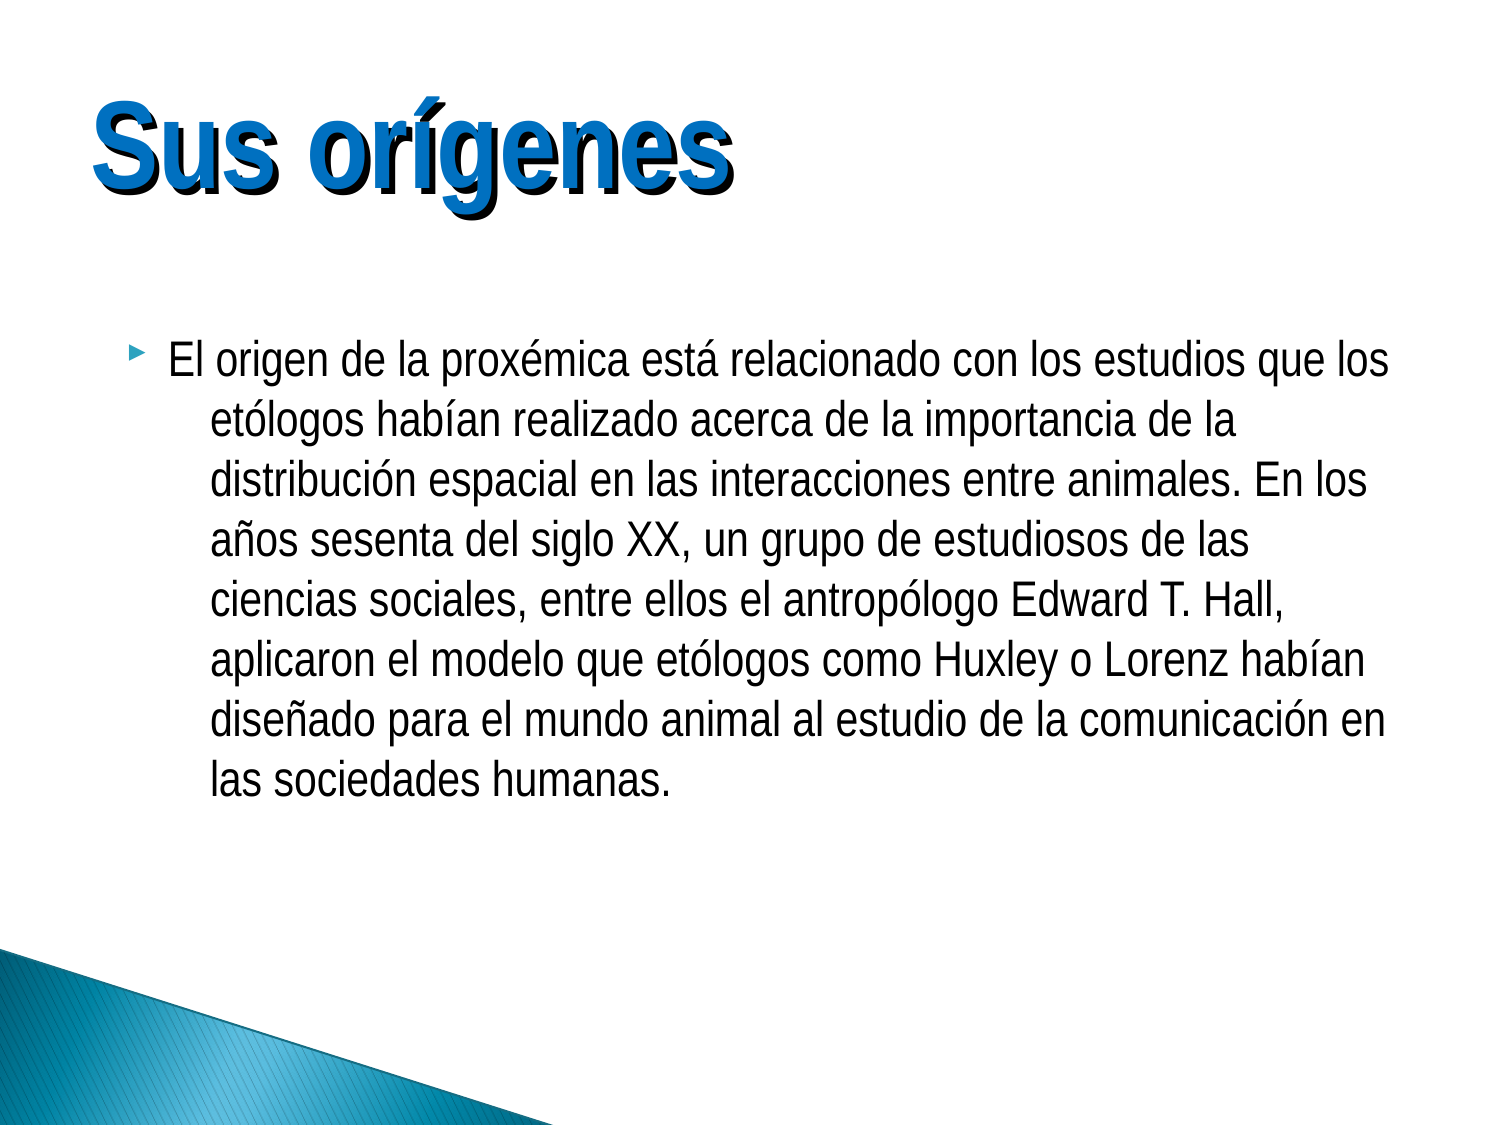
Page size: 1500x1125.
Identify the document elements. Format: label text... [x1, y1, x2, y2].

list El origen de la proxémica está relacionado con los estudios que los etólogos habían realizado acerca de la importancia de la distribución espacial en las interacciones entre animales. En los años sesenta del siglo XX, un grupo de estudiosos de las ciencias sociales, entre ellos el antropólogo Edward T. Hall, aplicaron el modelo que etólogos como Huxley o Lorenz habían diseñado para el mundo animal al estudio de la comunicación en las sociedades humanas. [75, 243, 1426, 986]
title Sus orígenes [75, 45, 1426, 233]
